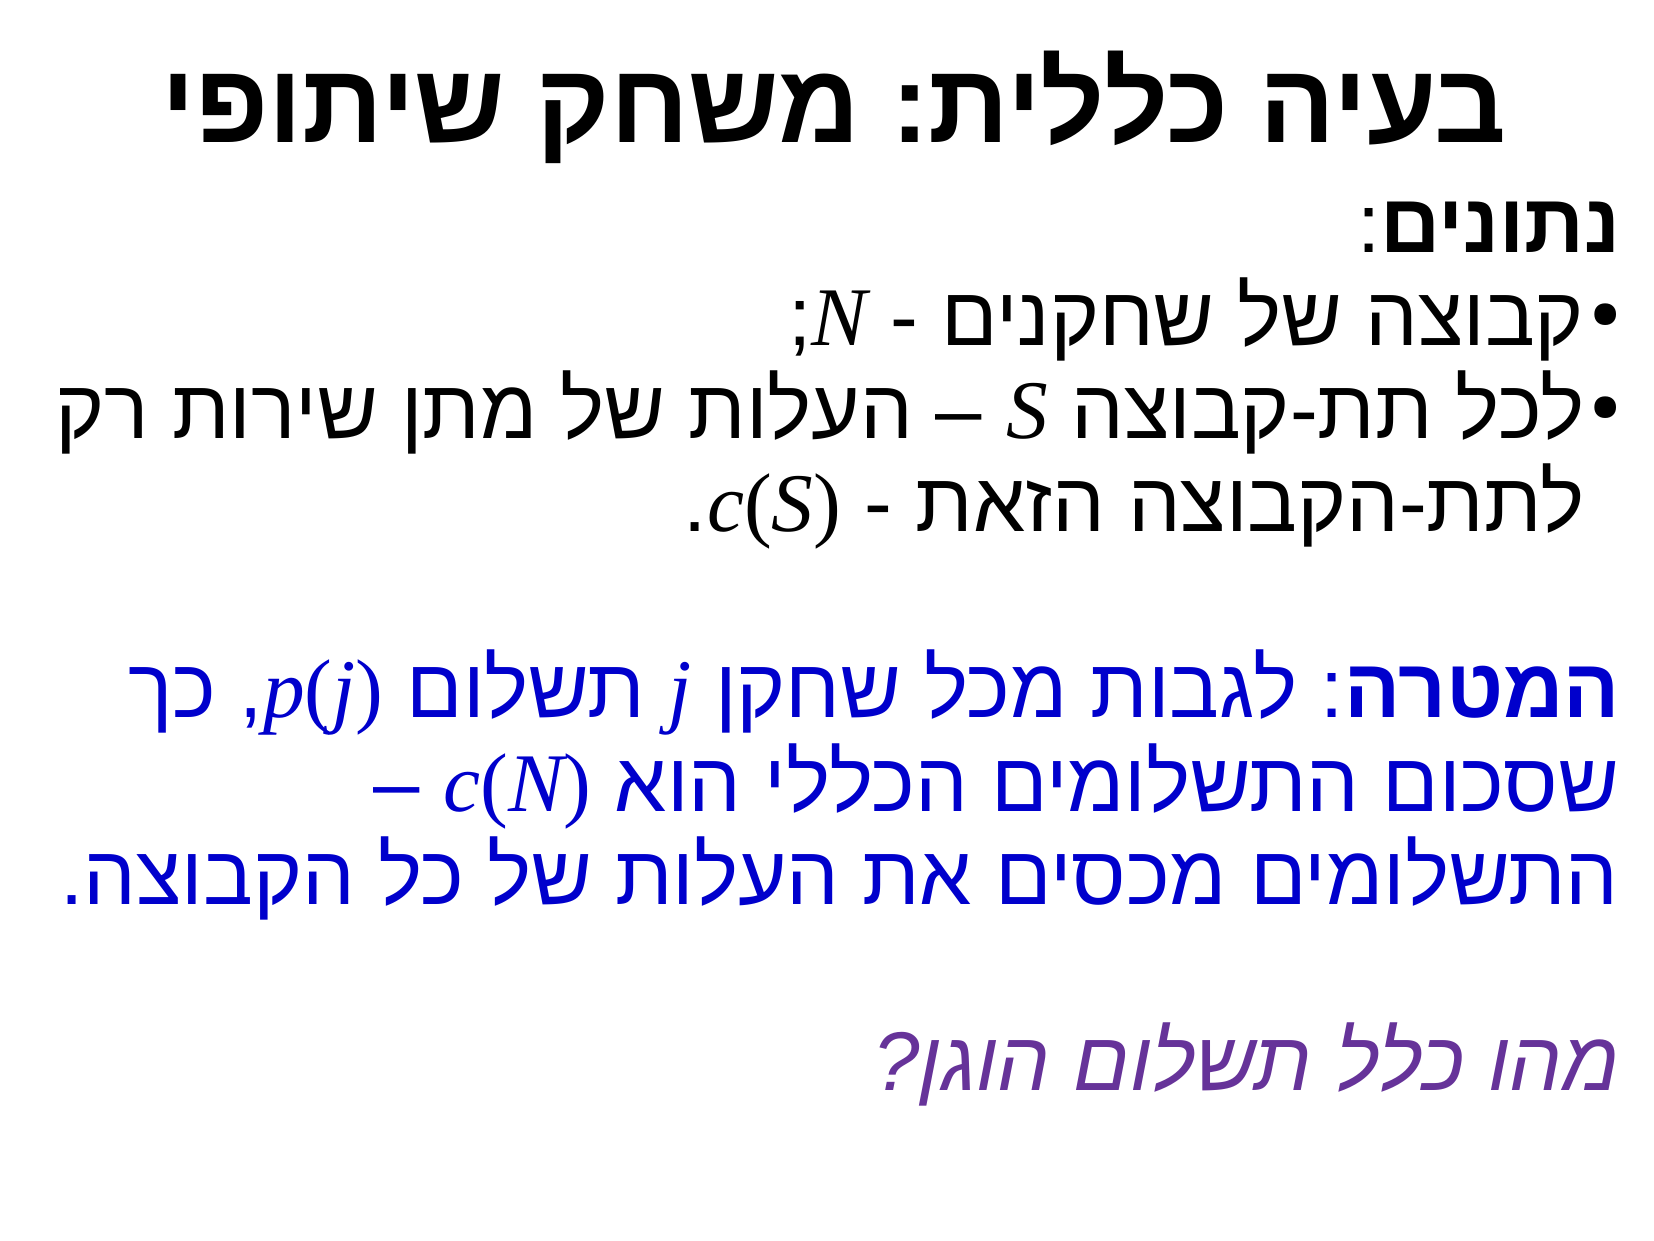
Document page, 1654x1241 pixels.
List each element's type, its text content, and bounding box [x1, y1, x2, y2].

text_box נתונים: קבוצה של שחקנים - N; לכל תת-קבוצה S – העלות של מתן שירות רק לתת-הקבוצה הזאת - c(S). המטרה: לגבות מכל שחקן j תשלום p(j), כך שסכום התשלומים הכללי הוא c(N) – התשלומים מכסים את העלות של כל הקבוצה. מהו כלל תשלום הוגן? [15, 169, 1636, 1116]
title בעיה כללית: משחק שיתופי [15, 0, 1654, 215]
